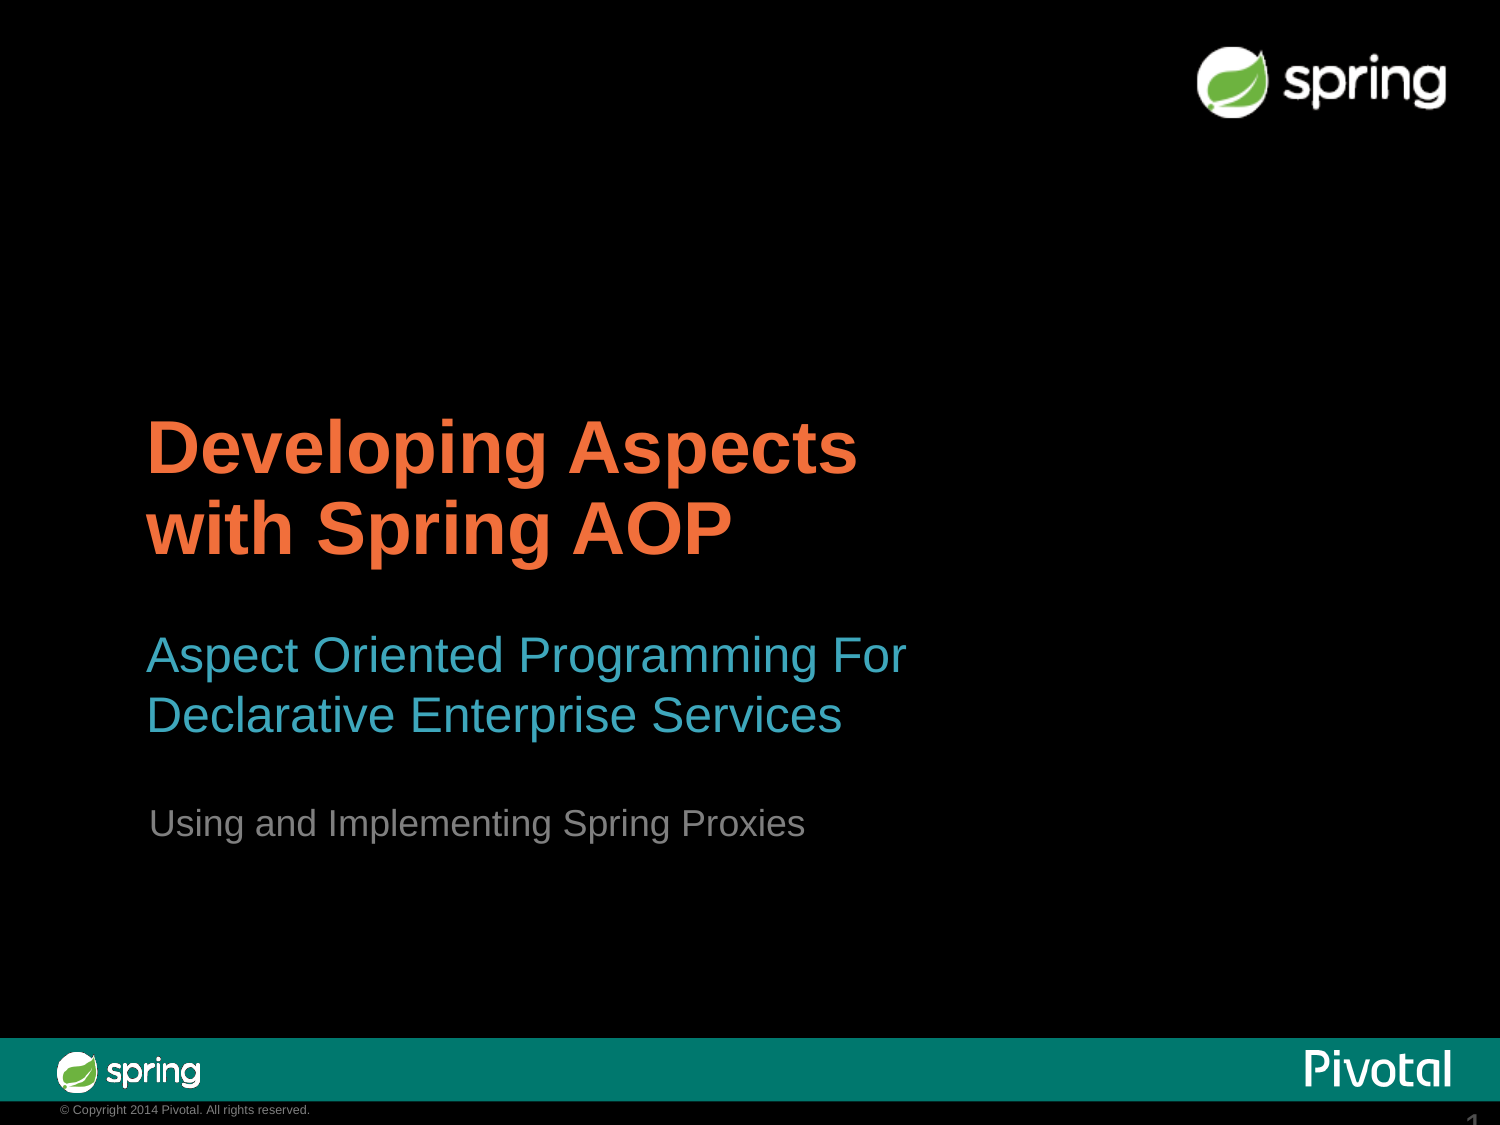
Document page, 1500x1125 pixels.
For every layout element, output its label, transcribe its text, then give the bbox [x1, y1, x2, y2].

title Developing Aspects with Spring AOP [146, 399, 866, 571]
picture [32, 1041, 210, 1103]
picture [1155, 28, 1465, 136]
text_box Aspect Oriented Programming For Declarative Enterprise Services [146, 622, 1139, 743]
picture [1304, 1047, 1452, 1090]
list Using and Implementing Spring Proxies [148, 798, 974, 845]
